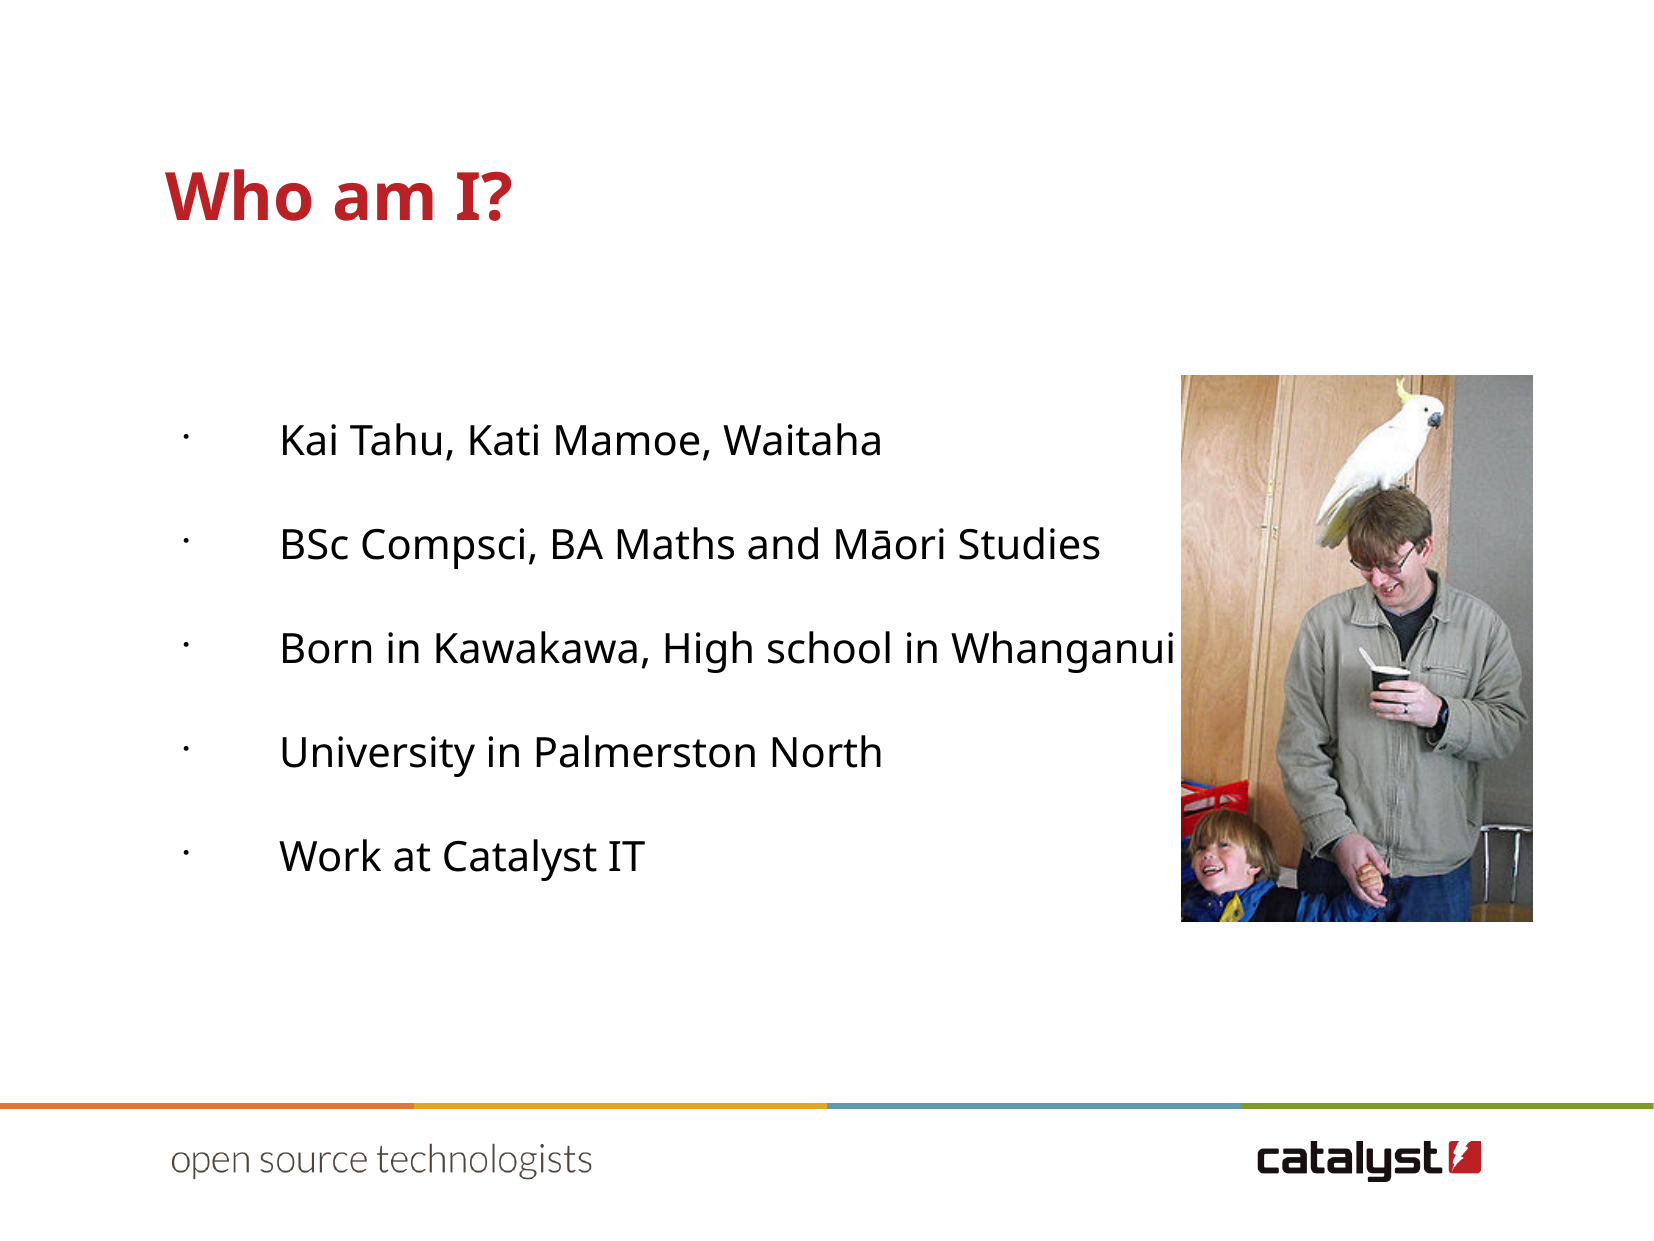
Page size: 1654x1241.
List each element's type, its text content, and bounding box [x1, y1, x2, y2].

picture [0, 1103, 1654, 1182]
picture [1181, 375, 1533, 922]
list Kai Tahu, Kati Mamoe, Waitaha BSc Compsci, BA Maths and Māori Studies Born in Kawakawa, High school in Whanganui University in Palmerston North Work at Catalyst IT [165, 307, 1489, 1027]
title Who am I? [165, 90, 1489, 298]
